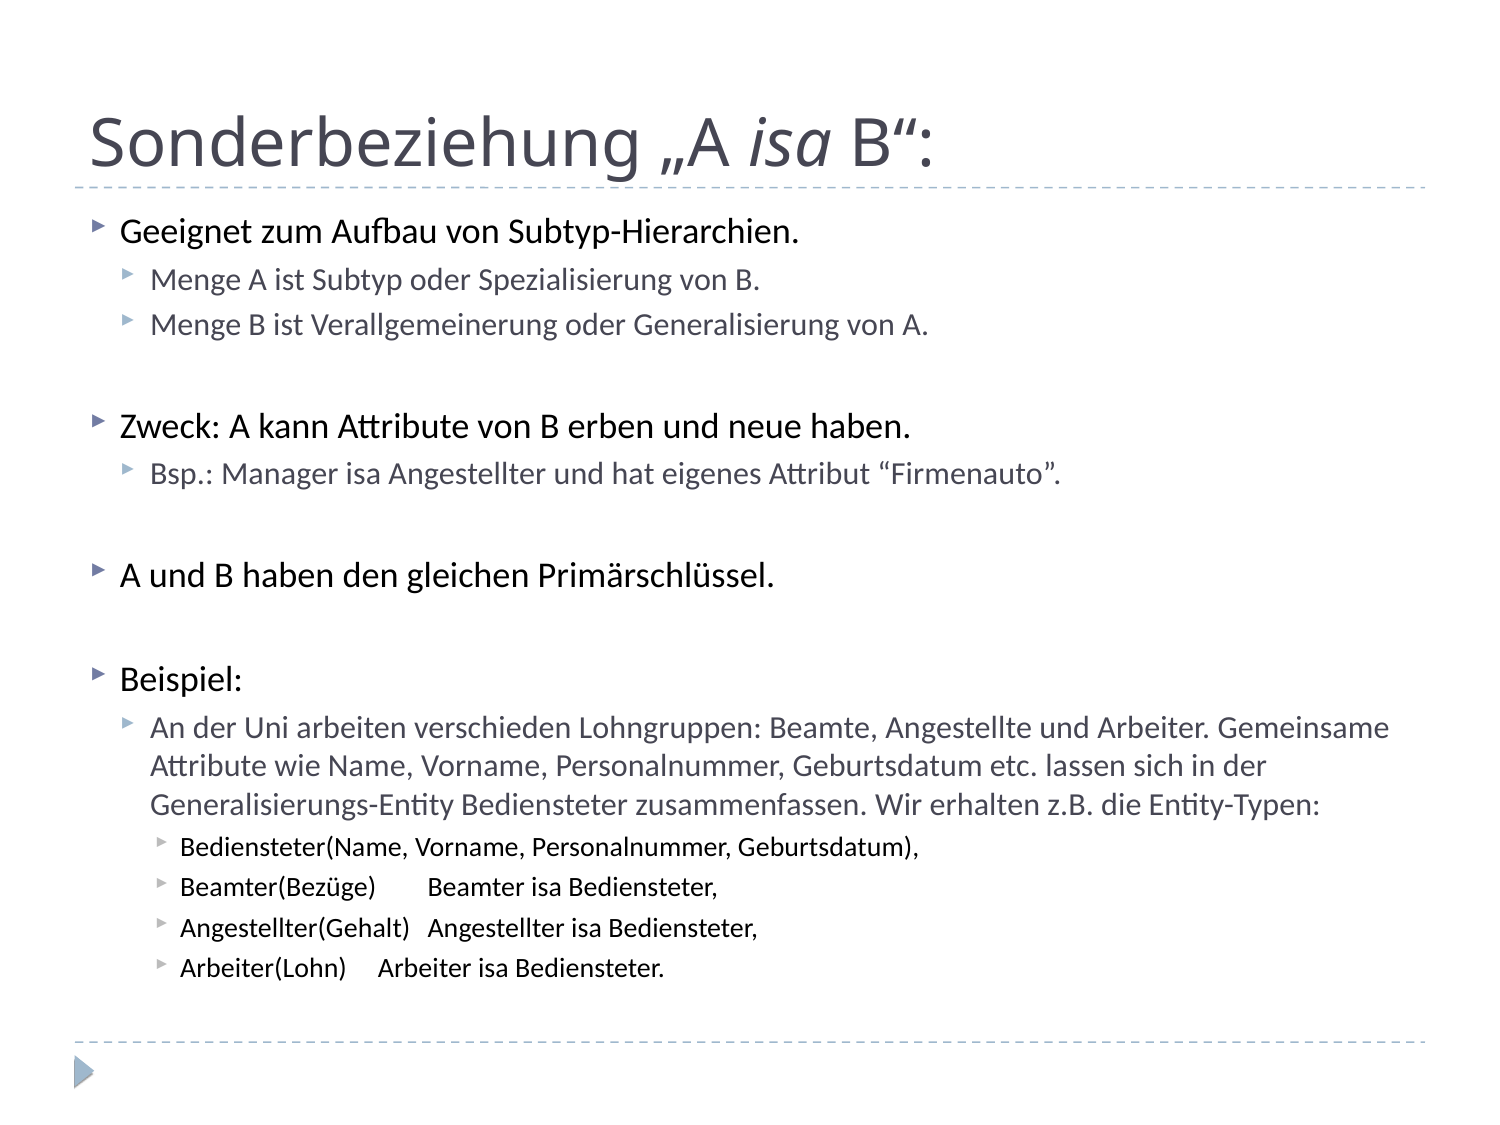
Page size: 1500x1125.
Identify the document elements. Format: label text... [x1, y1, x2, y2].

title Sonderbeziehung „A isa B“: [75, 24, 1425, 188]
list Geeignet zum Aufbau von Subtyp-Hierarchien. Menge A ist Subtyp oder Spezialisierung von B. Menge B ist Verallgemeinerung oder Generalisierung von A. Zweck: A kann Attribute von B erben und neue haben. Bsp.: Manager isa Angestellter und hat eigenes Attribut “Firmenauto”. A und B haben den gleichen Primärschlüssel. Beispiel: An der Uni arbeiten verschieden Lohngruppen: Beamte, Angestellte und Arbeiter. Gemeinsame Attribute wie Name, Vorname, Personalnummer, Geburtsdatum etc. lassen sich in der Generalisierungs-Entity Bediensteter zusammenfassen. Wir erhalten z.B. die Entity-Typen: Bediensteter(Name, Vorname, Personalnummer, Geburtsdatum), Beamter(Bezüge) Beamter isa Bediensteter, Angestellter(Gehalt) Angestellter isa Bediensteter, Arbeiter(Lohn) Arbeiter isa Bediensteter. [75, 200, 1425, 1010]
